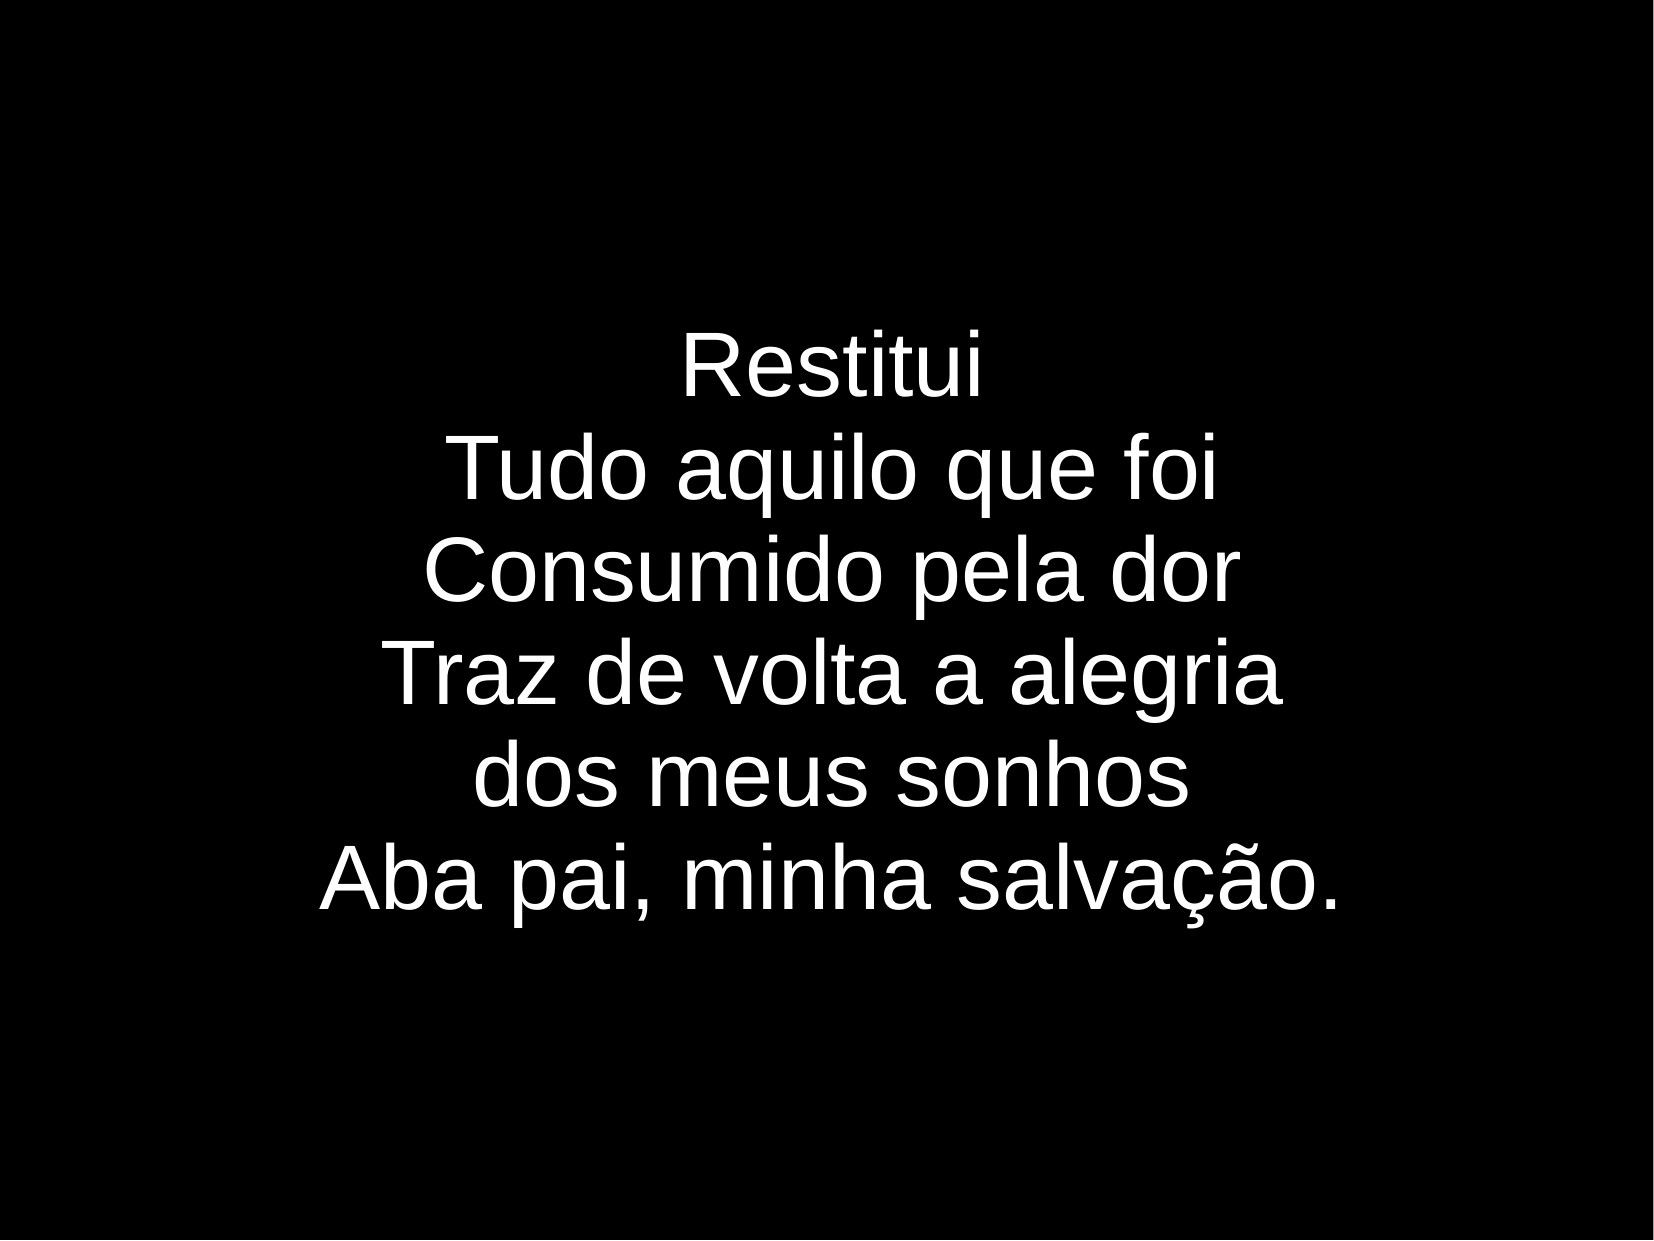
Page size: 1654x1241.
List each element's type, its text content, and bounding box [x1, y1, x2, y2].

subtitle Restitui Tudo aquilo que foi Consumido pela dor Traz de volta a alegria dos meus sonhos Aba pai, minha salvação. [59, 49, 1607, 1193]
